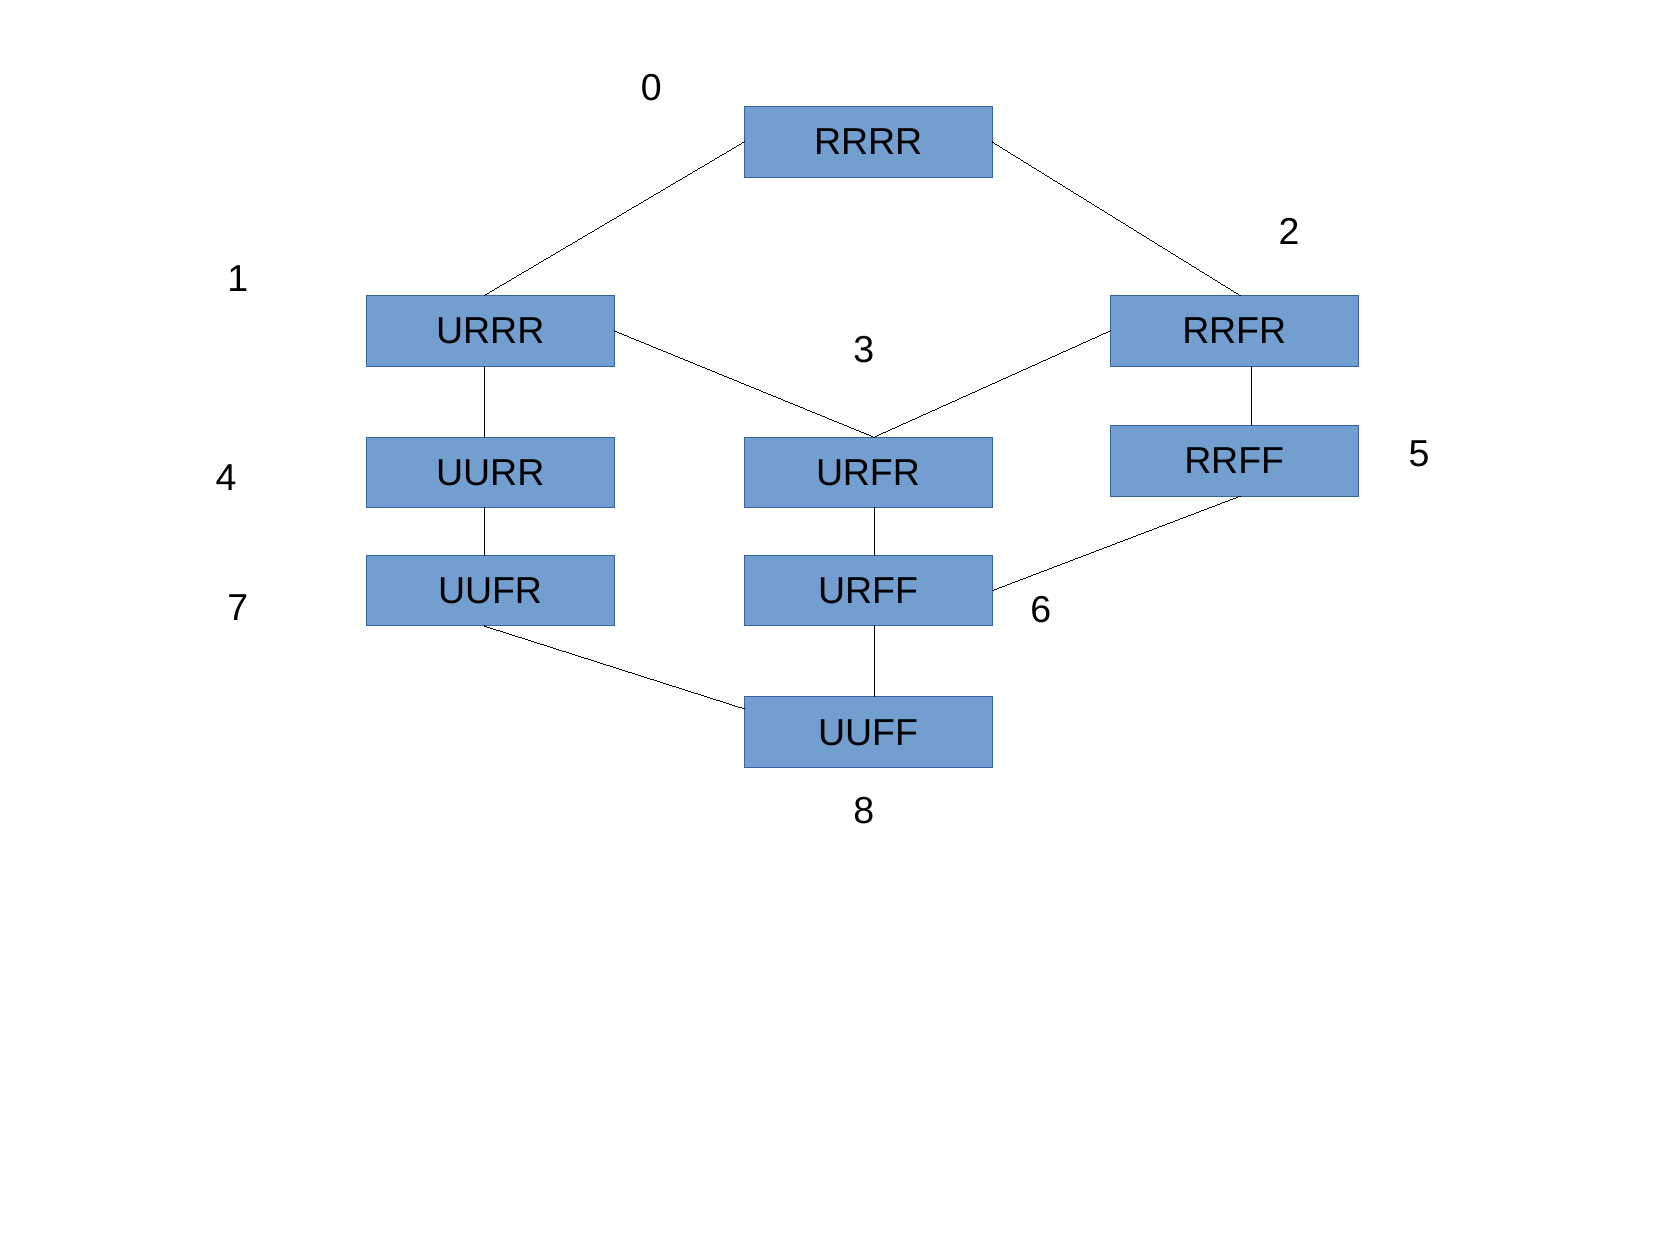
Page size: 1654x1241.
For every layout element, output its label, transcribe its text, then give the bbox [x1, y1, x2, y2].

text_box 6 [1015, 580, 1075, 638]
text_box 2 [1263, 203, 1323, 260]
text_box RRFF [1110, 425, 1359, 497]
text_box UURR [366, 437, 615, 508]
text_box URFR [744, 437, 993, 508]
text_box URRR [366, 295, 615, 367]
text_box 7 [212, 578, 272, 636]
text_box 5 [1393, 425, 1453, 483]
text_box UUFF [744, 696, 993, 768]
text_box 4 [200, 448, 260, 506]
text_box RRRR [744, 106, 993, 178]
text_box 0 [625, 59, 686, 116]
text_box UUFR [366, 555, 615, 626]
text_box 1 [212, 250, 272, 308]
text_box 8 [838, 781, 898, 839]
text_box RRFR [1110, 295, 1359, 367]
text_box URFF [744, 555, 993, 626]
text_box 3 [838, 321, 898, 378]
